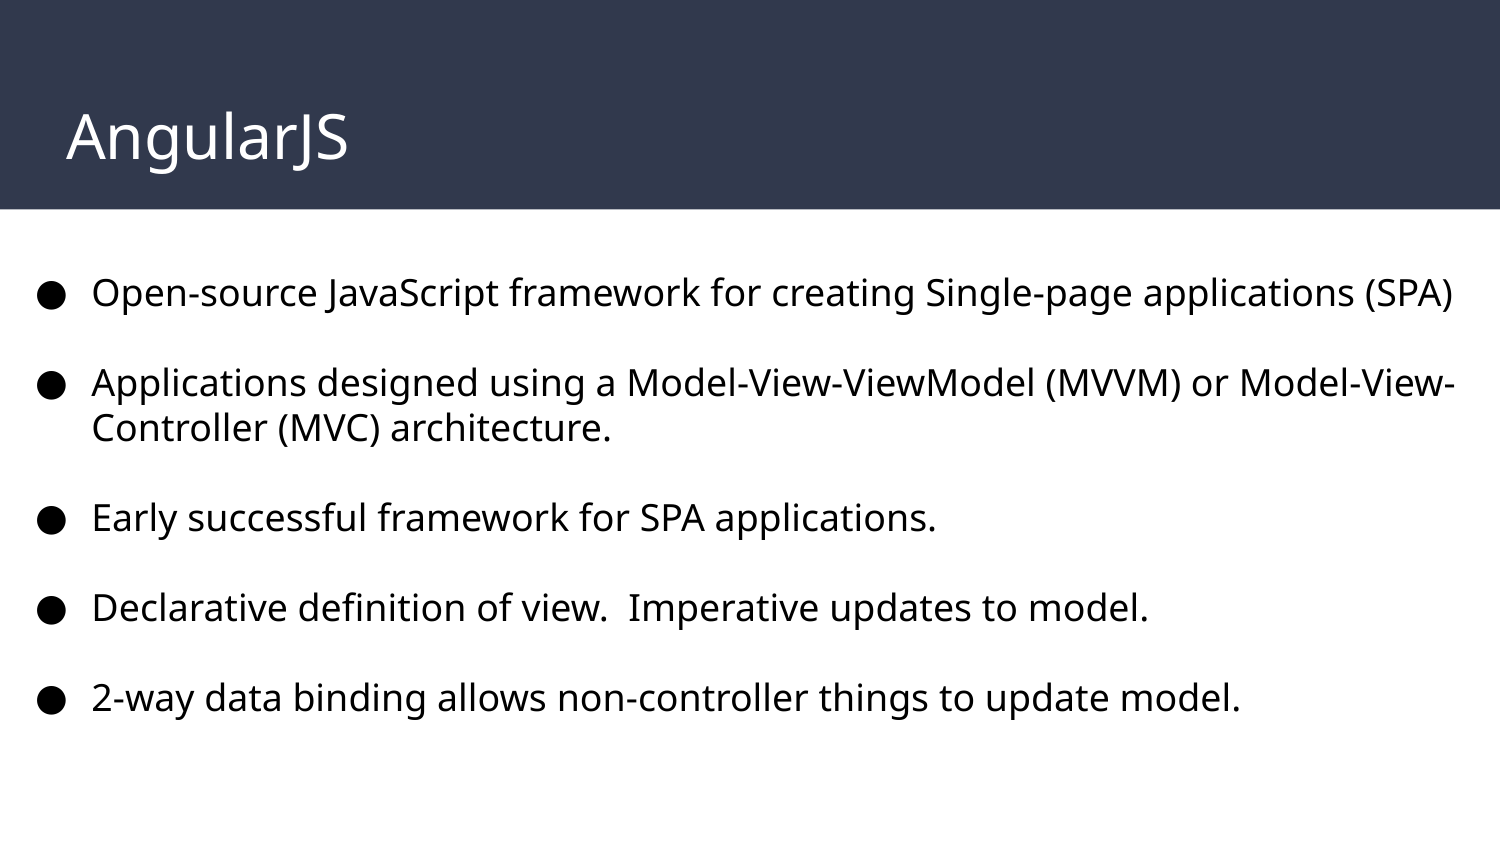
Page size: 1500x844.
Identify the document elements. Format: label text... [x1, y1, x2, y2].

title AngularJS [51, 82, 1449, 185]
text_box Open-source JavaScript framework for creating Single-page applications (SPA) Applications designed using a Model-View-ViewModel (MVVM) or Model-View-Controller (MVC) architecture. Early successful framework for SPA applications. Declarative definition of view. Imperative updates to model. 2-way data binding allows non-controller things to update model. [1, 218, 1491, 810]
